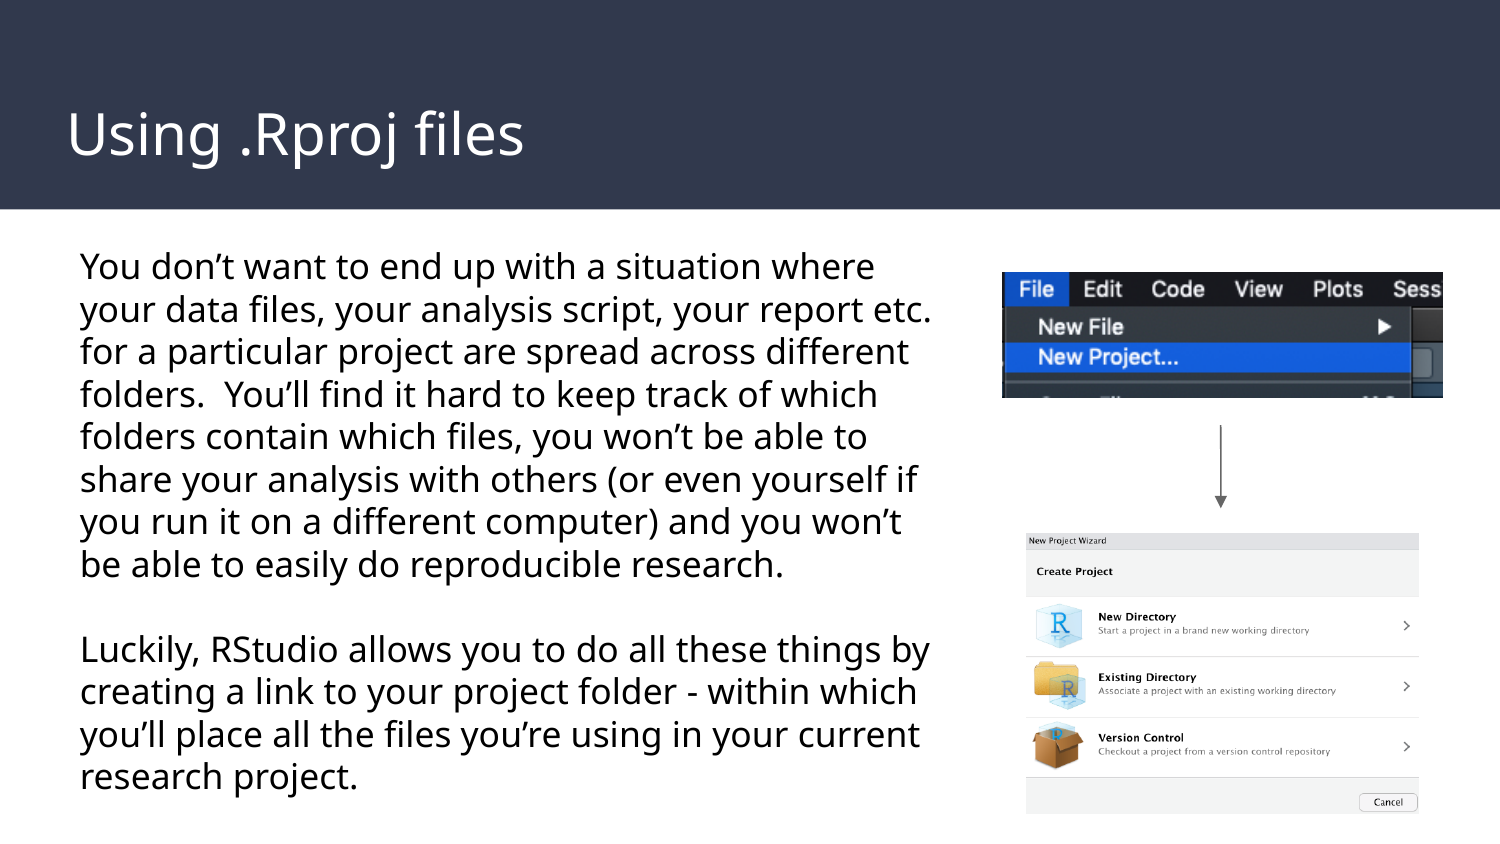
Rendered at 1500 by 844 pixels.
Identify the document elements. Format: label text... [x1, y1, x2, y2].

picture [1026, 533, 1419, 814]
title Using .Rproj files [51, 82, 1449, 185]
picture [1002, 272, 1443, 398]
text_box You don’t want to end up with a situation where your data files, your analysis script, your report etc. for a particular project are spread across different folders. You’ll find it hard to keep track of which folders contain which files, you won’t be able to share your analysis with others (or even yourself if you run it on a different computer) and you won’t be able to easily do reproducible research. Luckily, RStudio allows you to do all these things by creating a link to your project folder - within which you’ll place all the files you’re using in your current research project. [64, 229, 950, 814]
